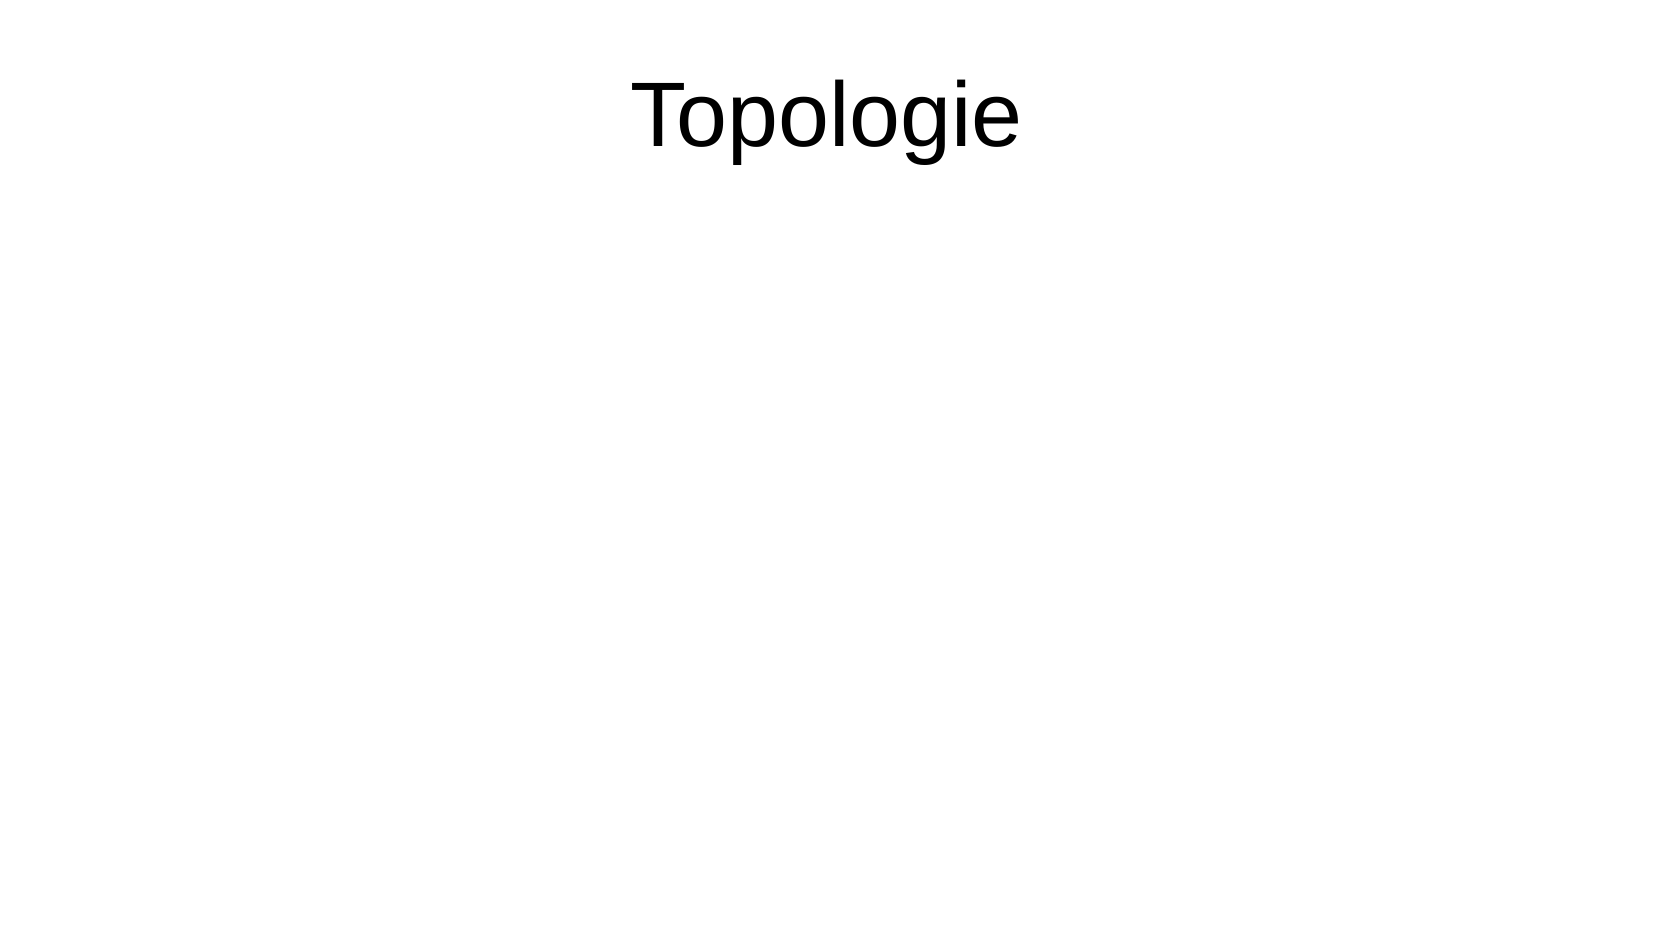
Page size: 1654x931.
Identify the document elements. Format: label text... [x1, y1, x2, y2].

title Topologie [82, 37, 1571, 193]
